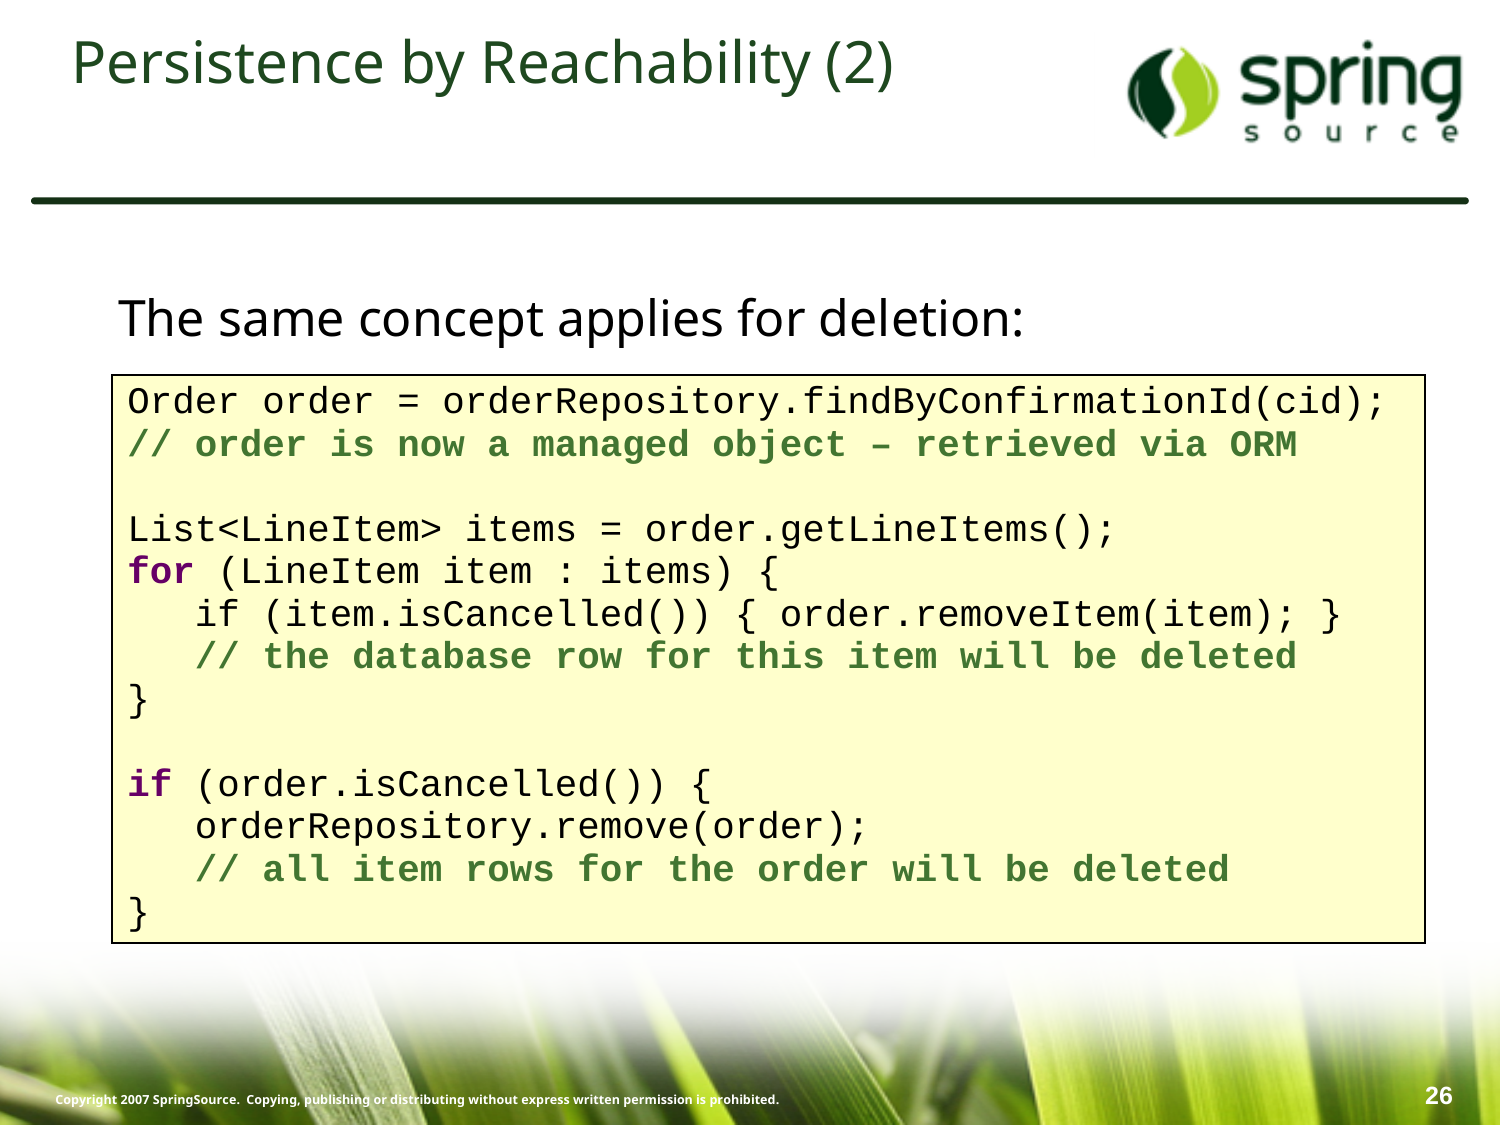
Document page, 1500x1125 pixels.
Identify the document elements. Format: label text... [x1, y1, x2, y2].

list The same concept applies for deletion: [103, 275, 1394, 938]
title Persistence by Reachability (2) [56, 13, 1089, 176]
picture [1093, 32, 1500, 158]
text_box Order order = orderRepository.findByConfirmationId(cid); // order is now a managed object – retrieved via ORM List<LineItem> items = order.getLineItems(); for (LineItem item : items) { if (item.isCancelled()) { order.removeItem(item); } // the database row for this item will be deleted } if (order.isCancelled()) { orderRepository.remove(order); // all item rows for the order will be deleted } [112, 374, 1426, 944]
picture [0, 941, 1500, 1125]
